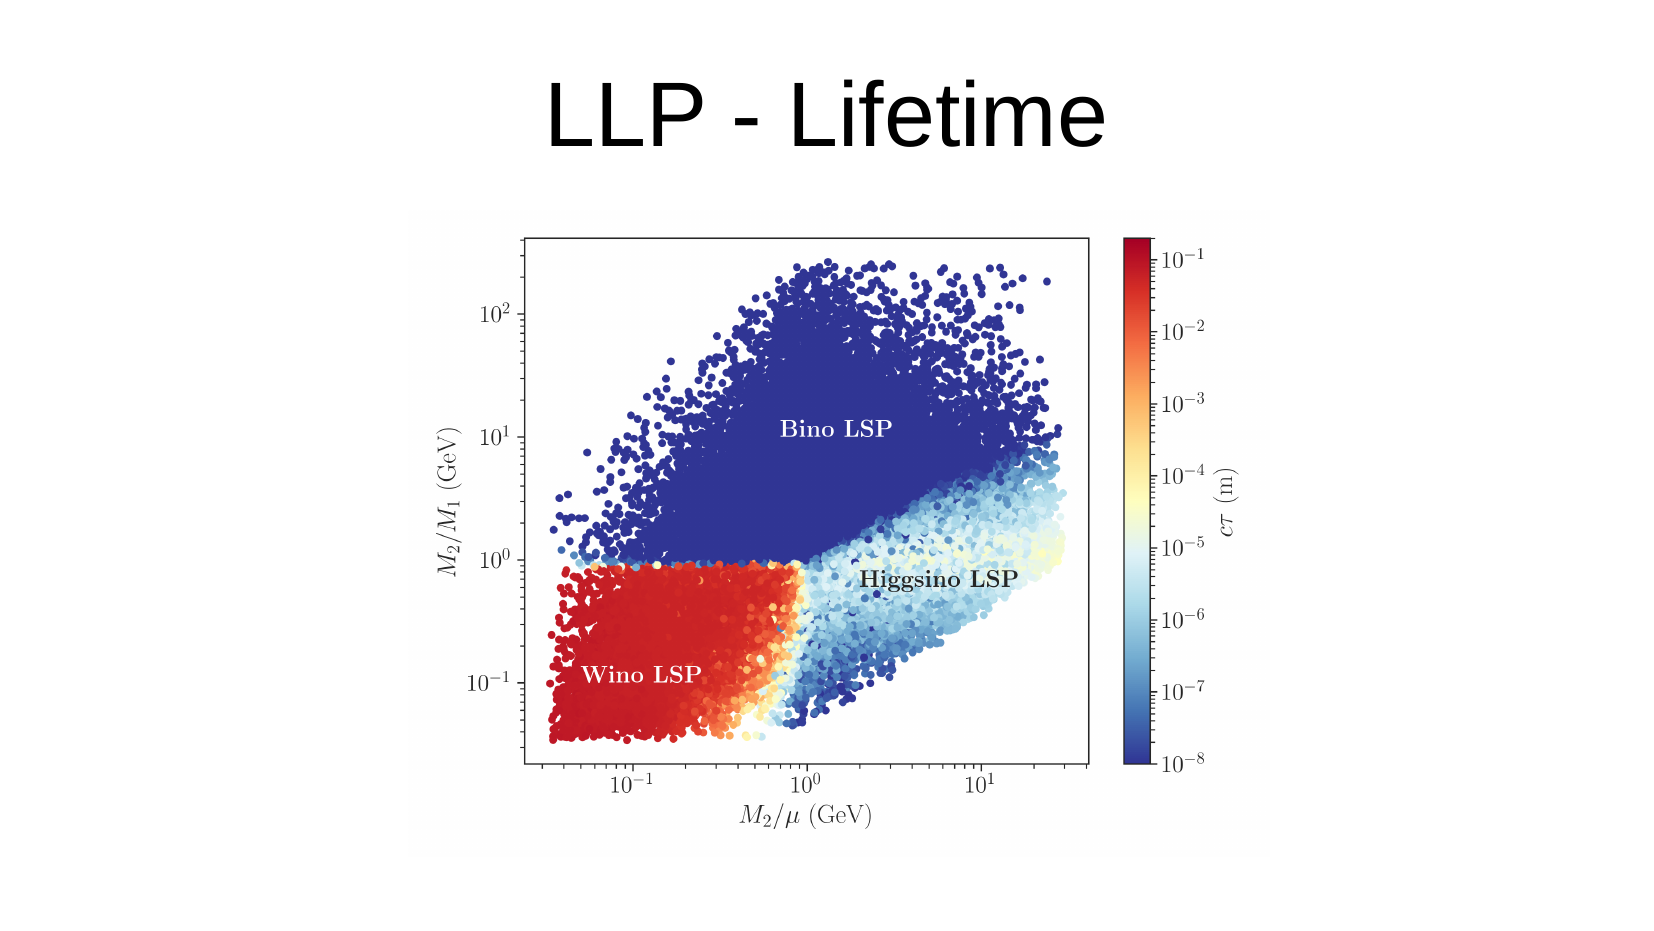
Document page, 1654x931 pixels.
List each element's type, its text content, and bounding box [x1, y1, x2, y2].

picture [408, 210, 1270, 857]
title LLP - Lifetime [82, 37, 1571, 193]
